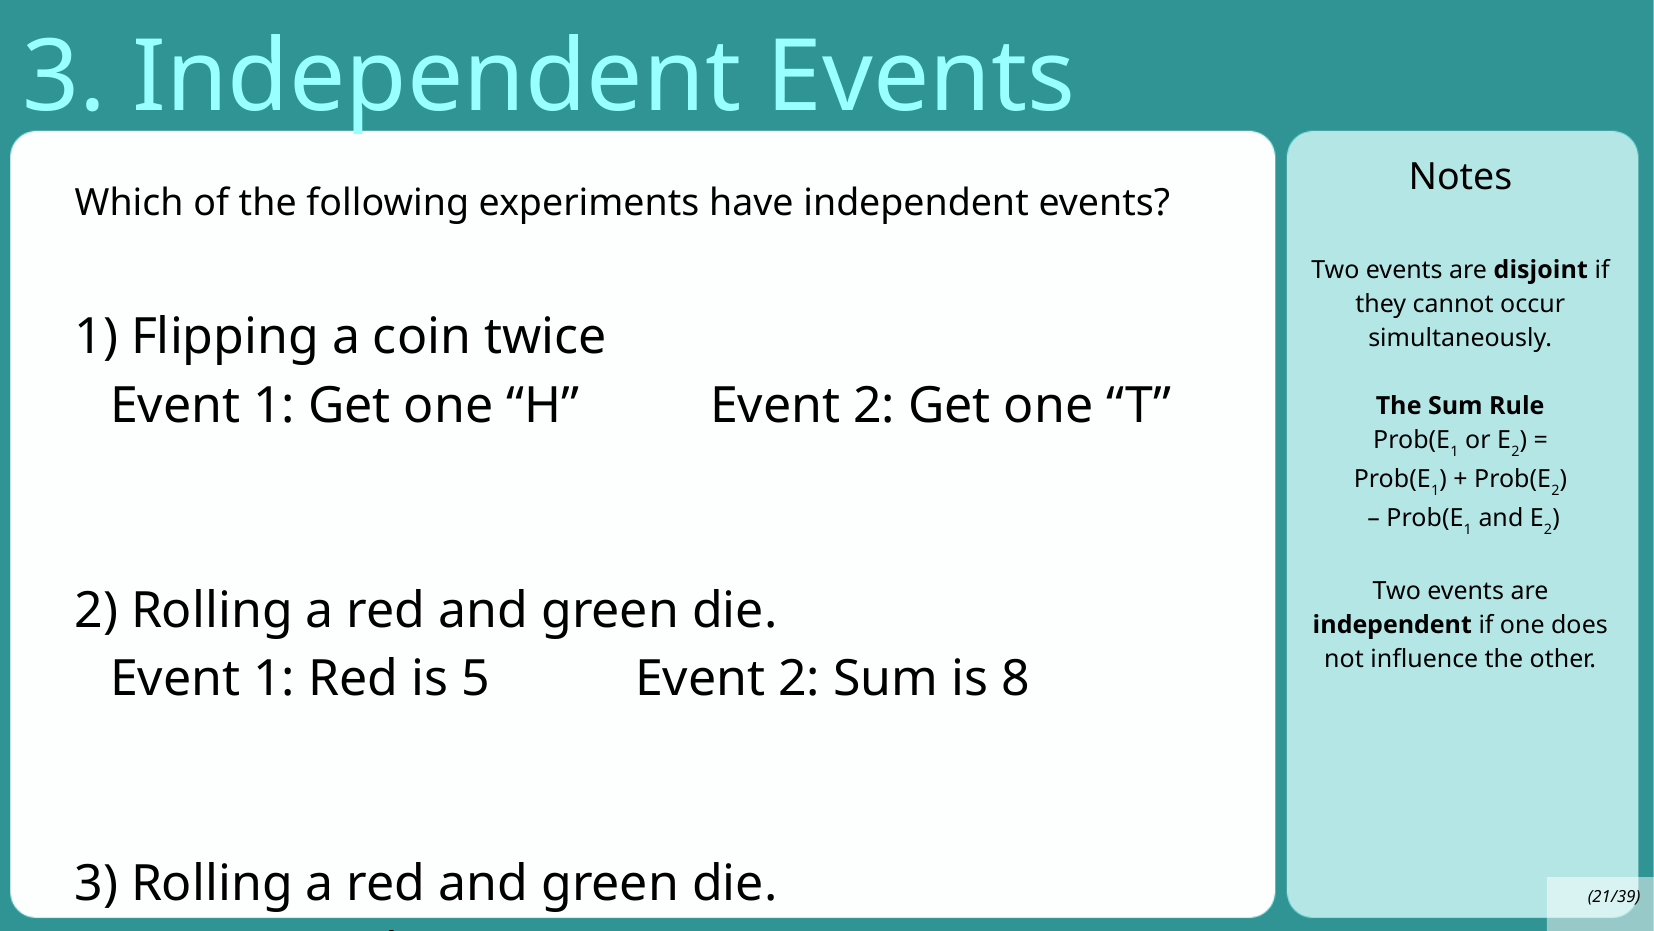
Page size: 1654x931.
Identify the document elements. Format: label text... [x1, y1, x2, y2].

text_box Notes Two events are disjoint if they cannot occur simultaneously. The Sum Rule Prob(E1 or E2) = Prob(E1) + Prob(E2) – Prob(E1 and E2) Two events are independent if one does not influence the other. [1290, 141, 1631, 661]
text_box Which of the following experiments have independent events? Flipping a coin twice Event 1: Get one “H” Event 2: Get one “T” Rolling a red and green die. Event 1: Red is 5 Event 2: Sum is 8 Rolling a red and green die. Event 1: Red is 2 Event 2: Green is 3 [74, 175, 1244, 895]
text_box (<number>/39) [1546, 877, 1654, 931]
picture [0, 0, 1654, 931]
title 3. Independent Events [22, 13, 1511, 130]
